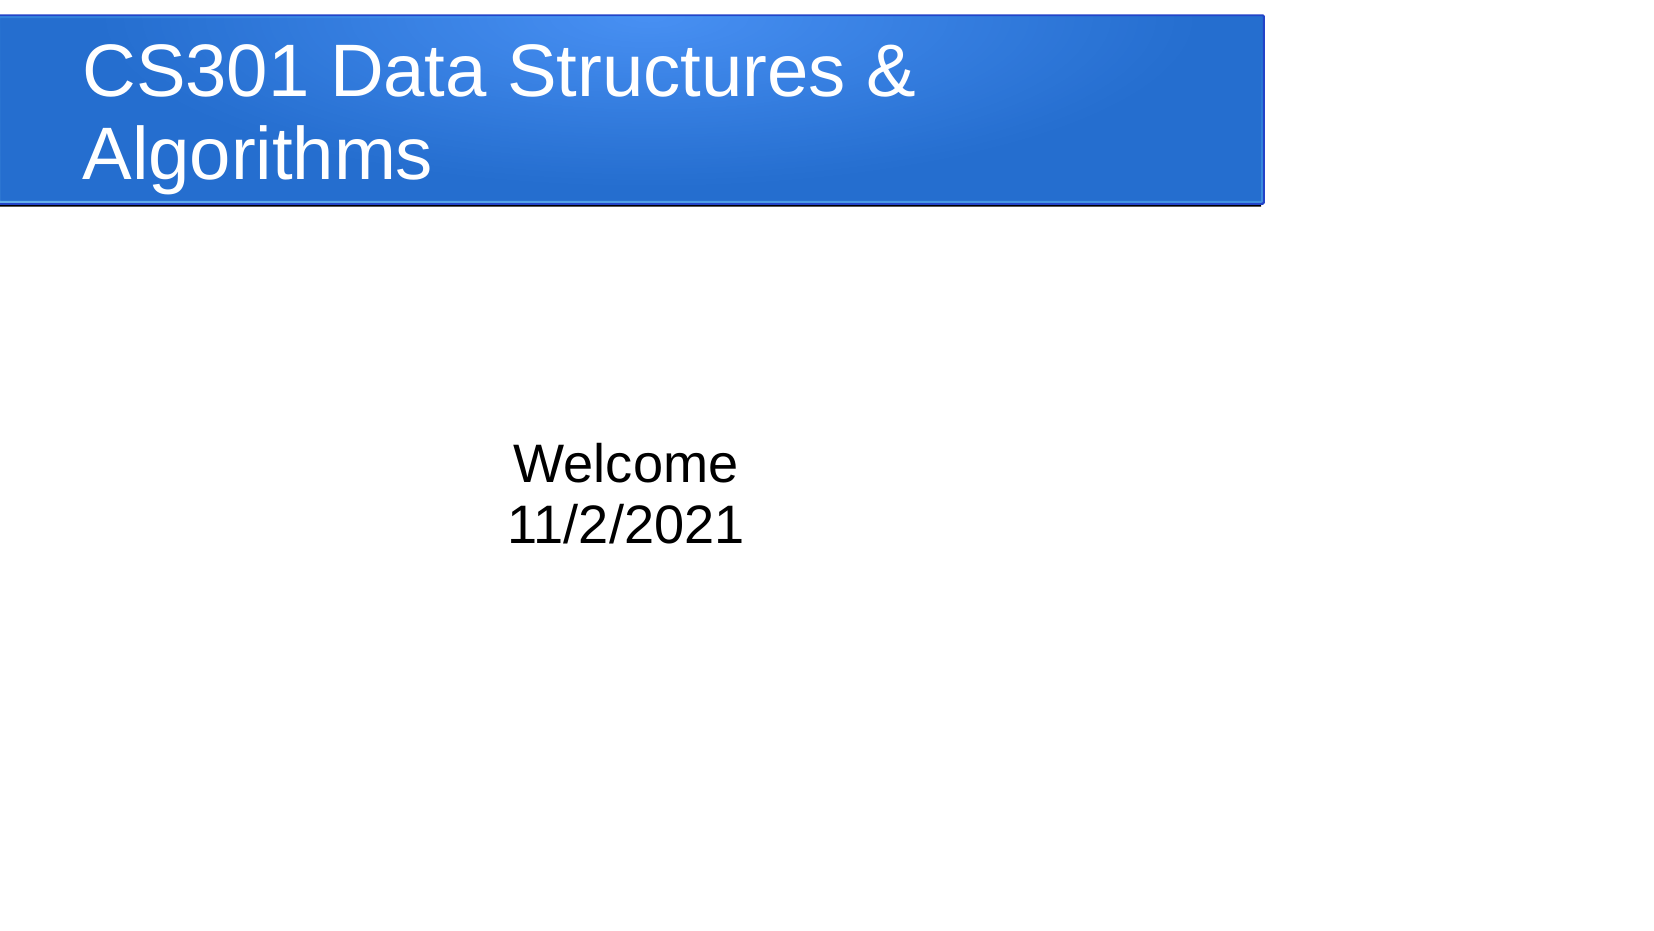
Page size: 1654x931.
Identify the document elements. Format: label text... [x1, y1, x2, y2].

title CS301 Data Structures & Algorithms [82, 29, 1235, 196]
subtitle Welcome 11/2/2021 [82, 224, 1171, 764]
